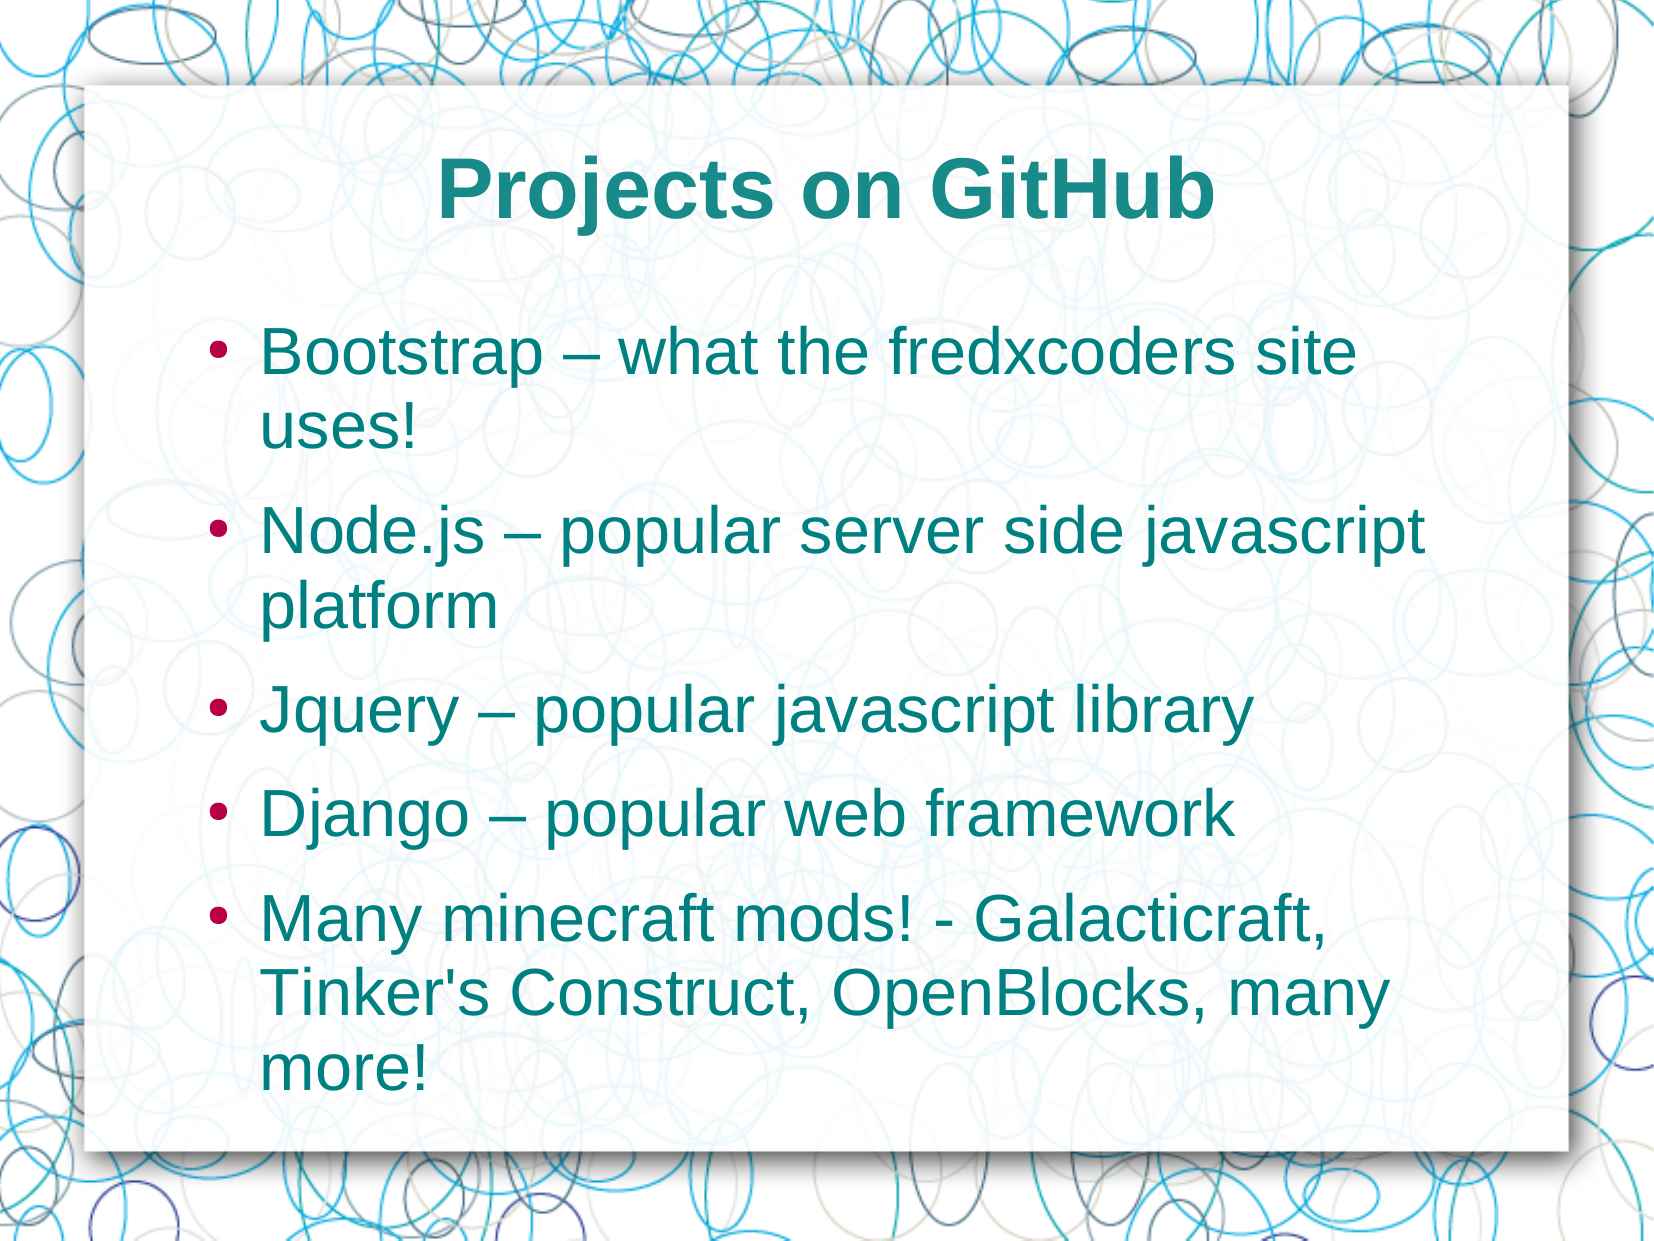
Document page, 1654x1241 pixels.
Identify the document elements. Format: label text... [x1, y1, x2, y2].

list Bootstrap – what the fredxcoders site uses! Node.js – popular server side javascript platform Jquery – popular javascript library Django – popular web framework Many minecraft mods! - Galacticraft, Tinker's Construct, OpenBlocks, many more! [118, 313, 1536, 1105]
title Projects on GitHub [82, 84, 1571, 292]
picture [0, 0, 1654, 1241]
